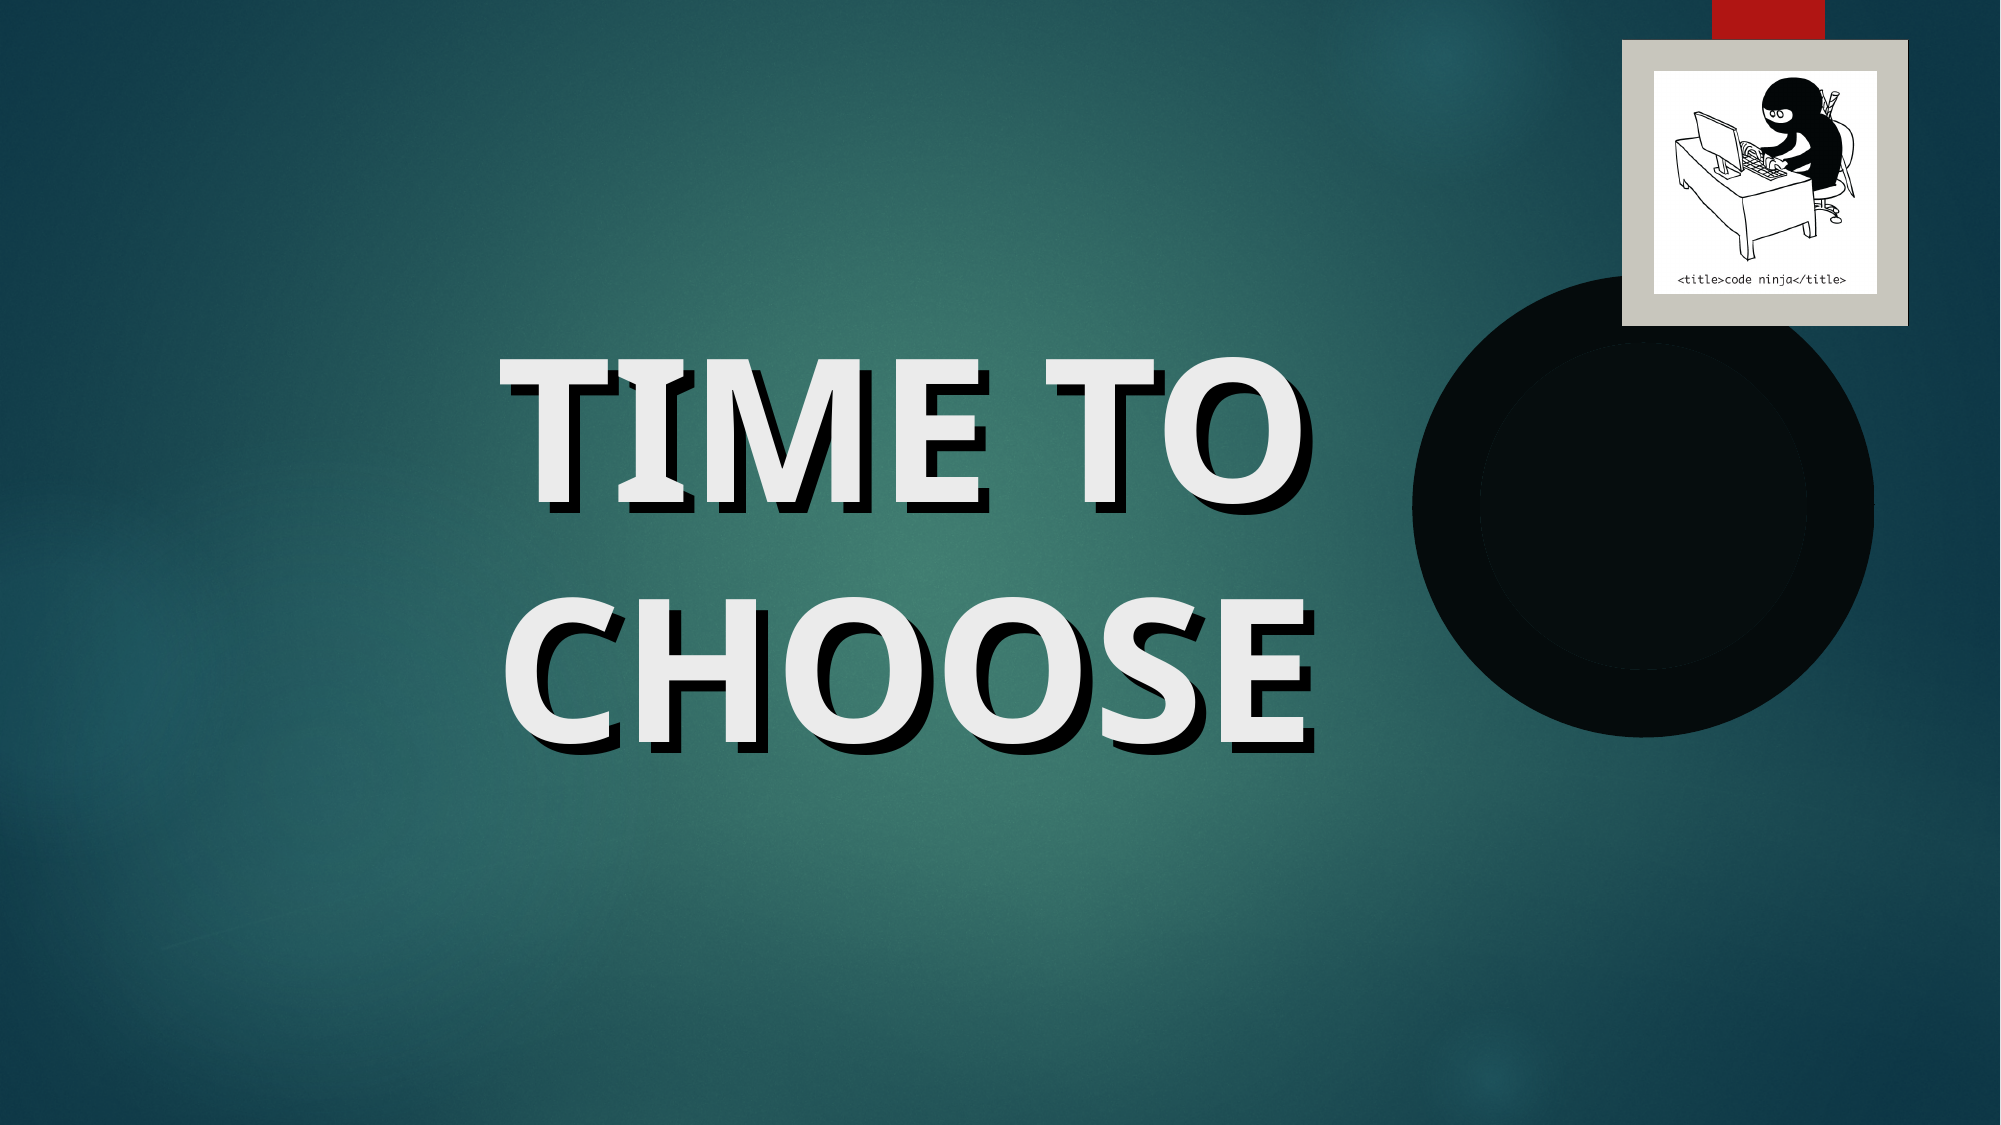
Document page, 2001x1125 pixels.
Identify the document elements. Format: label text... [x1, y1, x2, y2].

picture [0, 0, 2001, 1125]
picture [1653, 70, 1878, 295]
title TIME TO CHOOSE [50, 295, 1760, 529]
